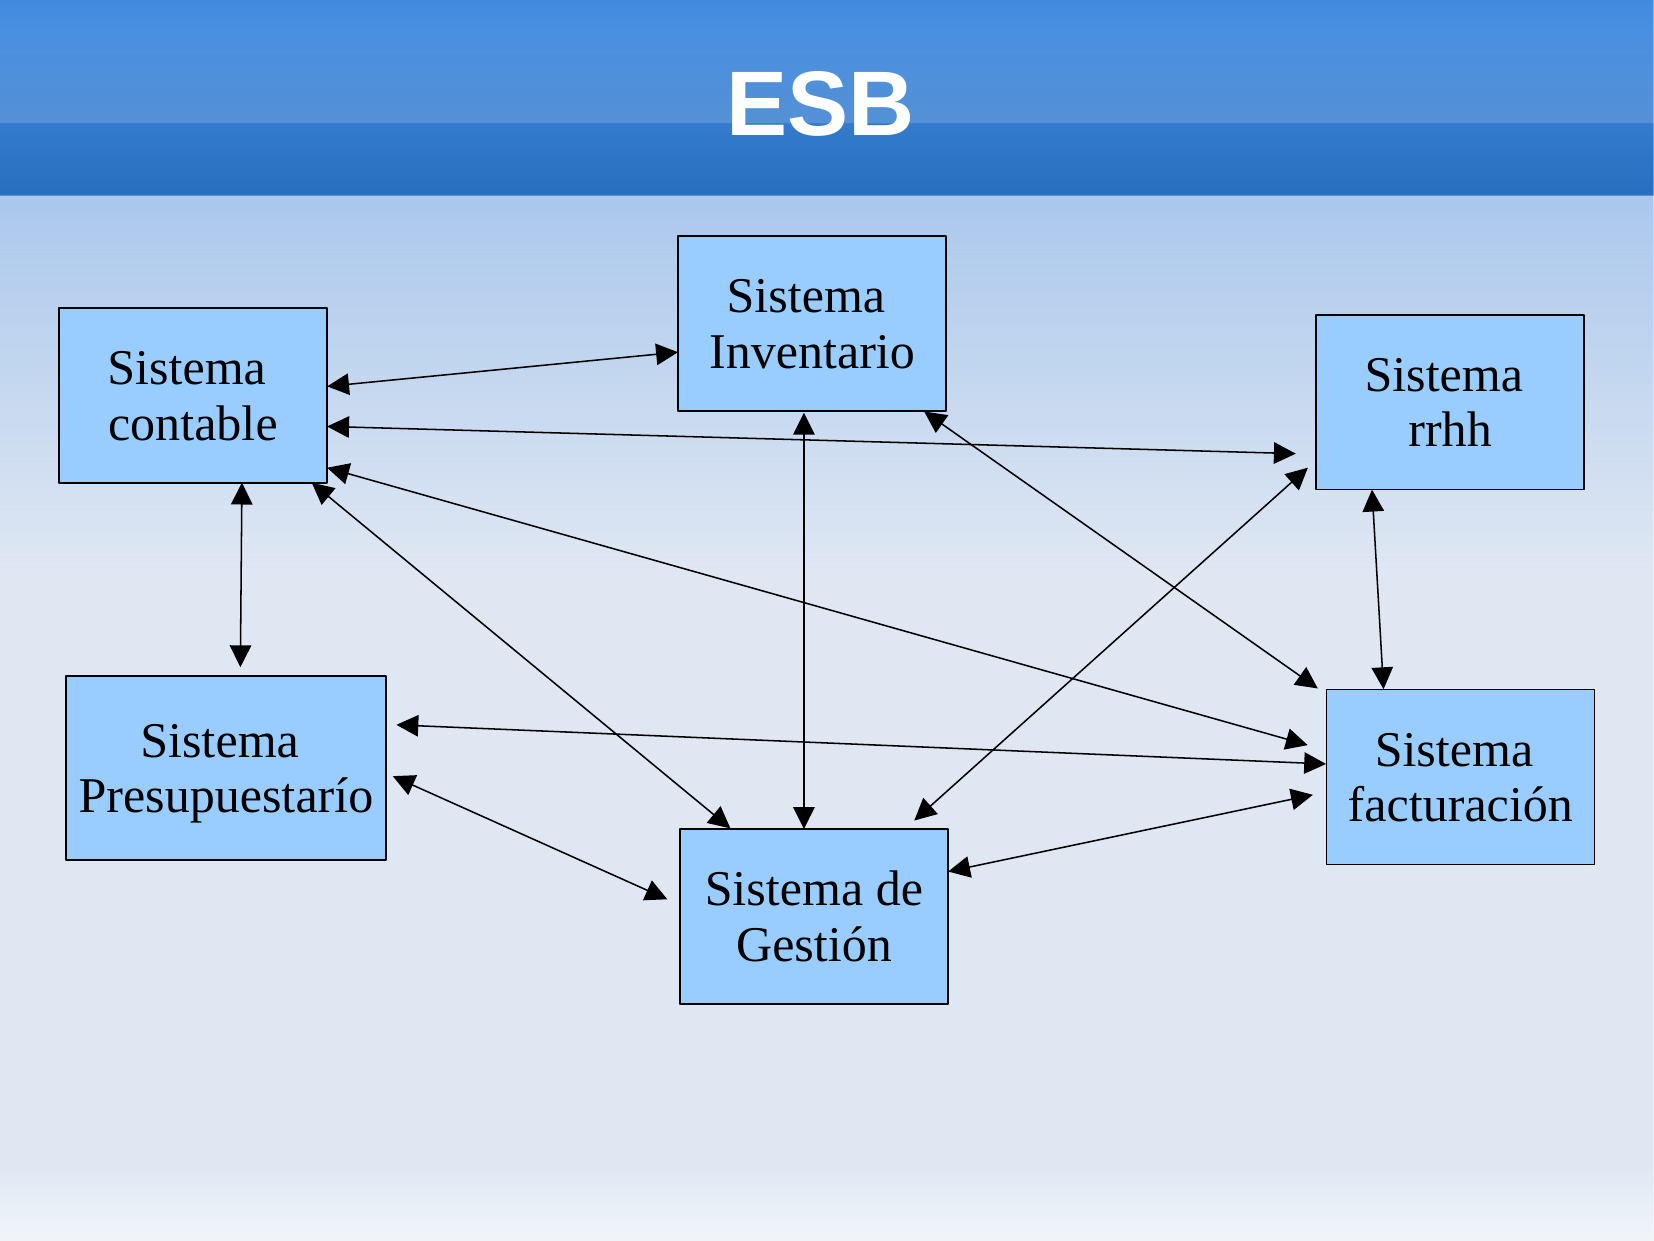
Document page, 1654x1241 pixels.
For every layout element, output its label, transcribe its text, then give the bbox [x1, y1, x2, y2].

text_box Sistema Presupuestarío [65, 676, 387, 861]
text_box Sistema de Gestión [680, 829, 949, 1004]
title ESB [76, 7, 1565, 200]
text_box Sistema rrhh [1316, 314, 1585, 490]
text_box Sistema facturación [1326, 689, 1595, 865]
picture [0, 0, 1654, 1241]
text_box Sistema Inventario [678, 236, 947, 412]
text_box Sistema contable [59, 308, 328, 483]
